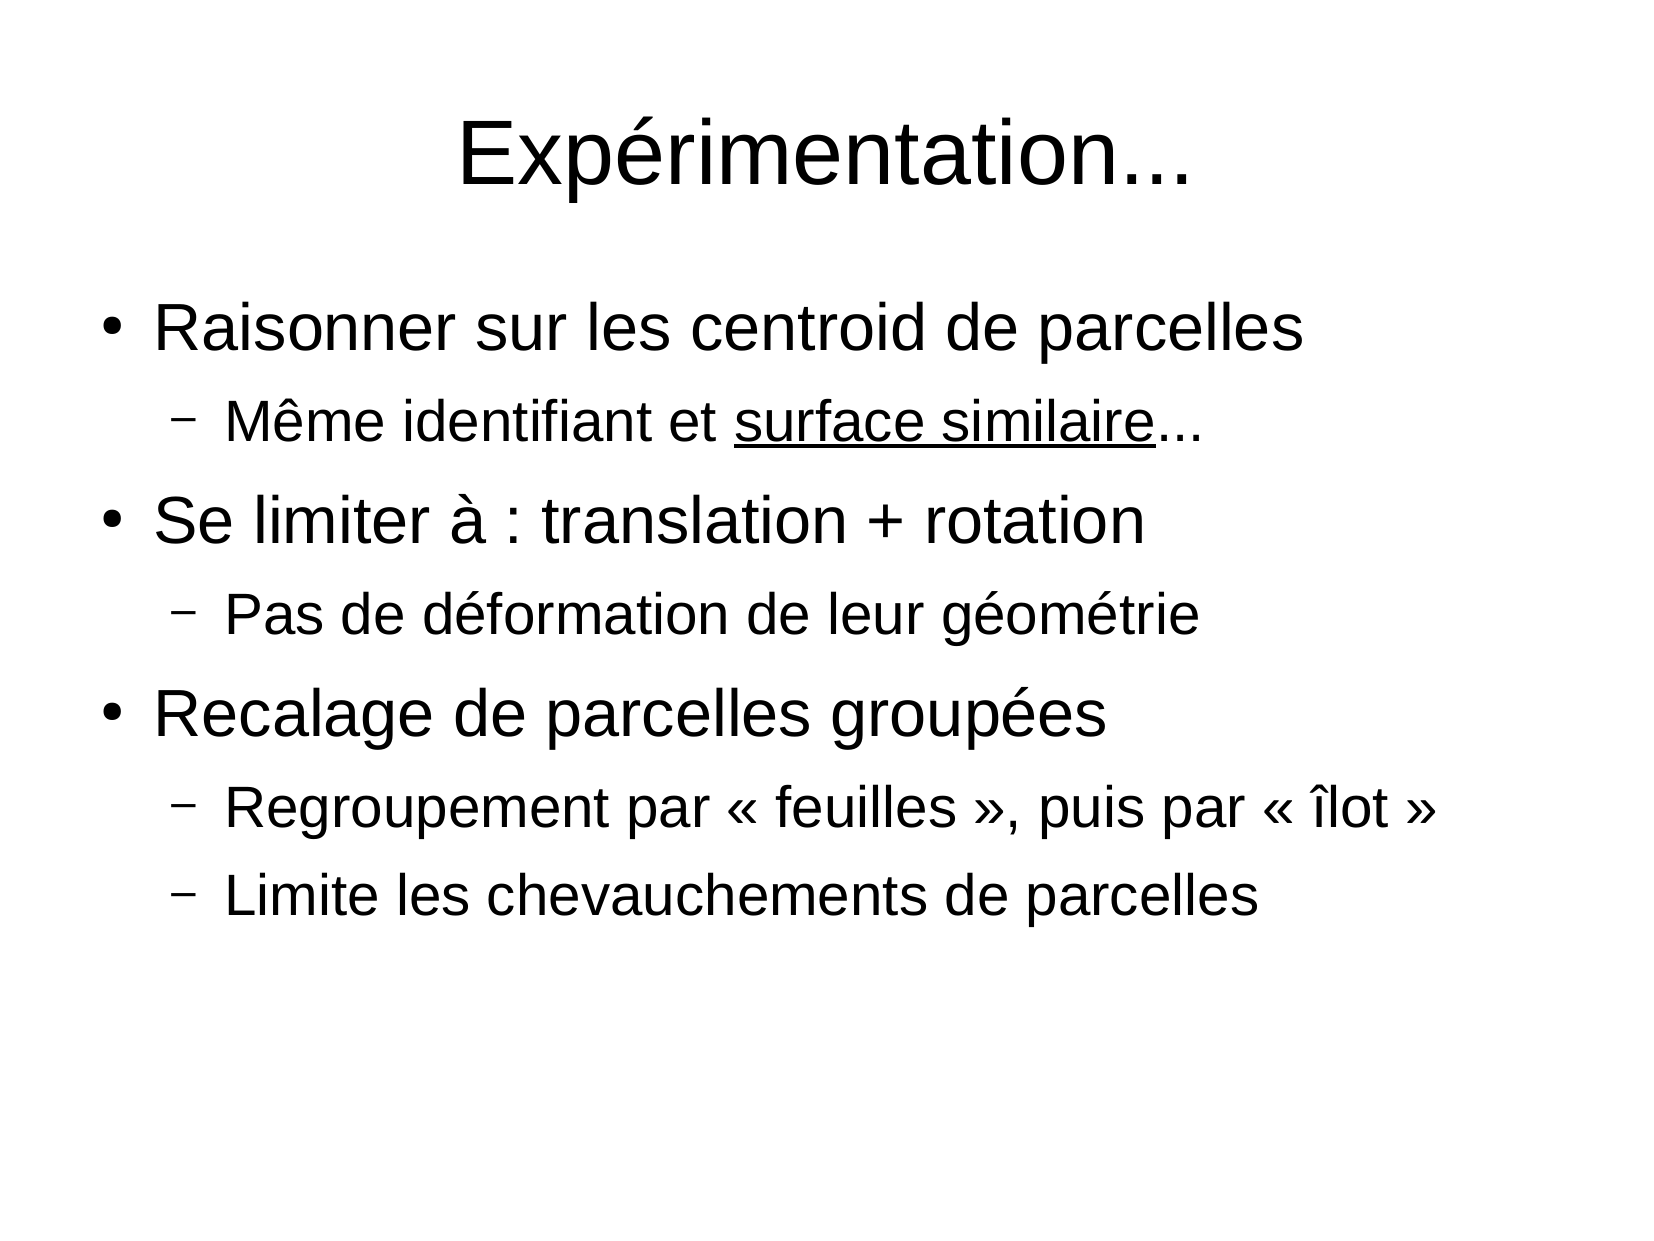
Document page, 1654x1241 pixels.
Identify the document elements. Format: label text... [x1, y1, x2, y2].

title Expérimentation... [82, 49, 1571, 257]
list Raisonner sur les centroid de parcelles Même identifiant et surface similaire... Se limiter à : translation + rotation Pas de déformation de leur géométrie Recalage de parcelles groupées Regroupement par « feuilles », puis par « îlot » Limite les chevauchements de parcelles [82, 290, 1571, 1010]
